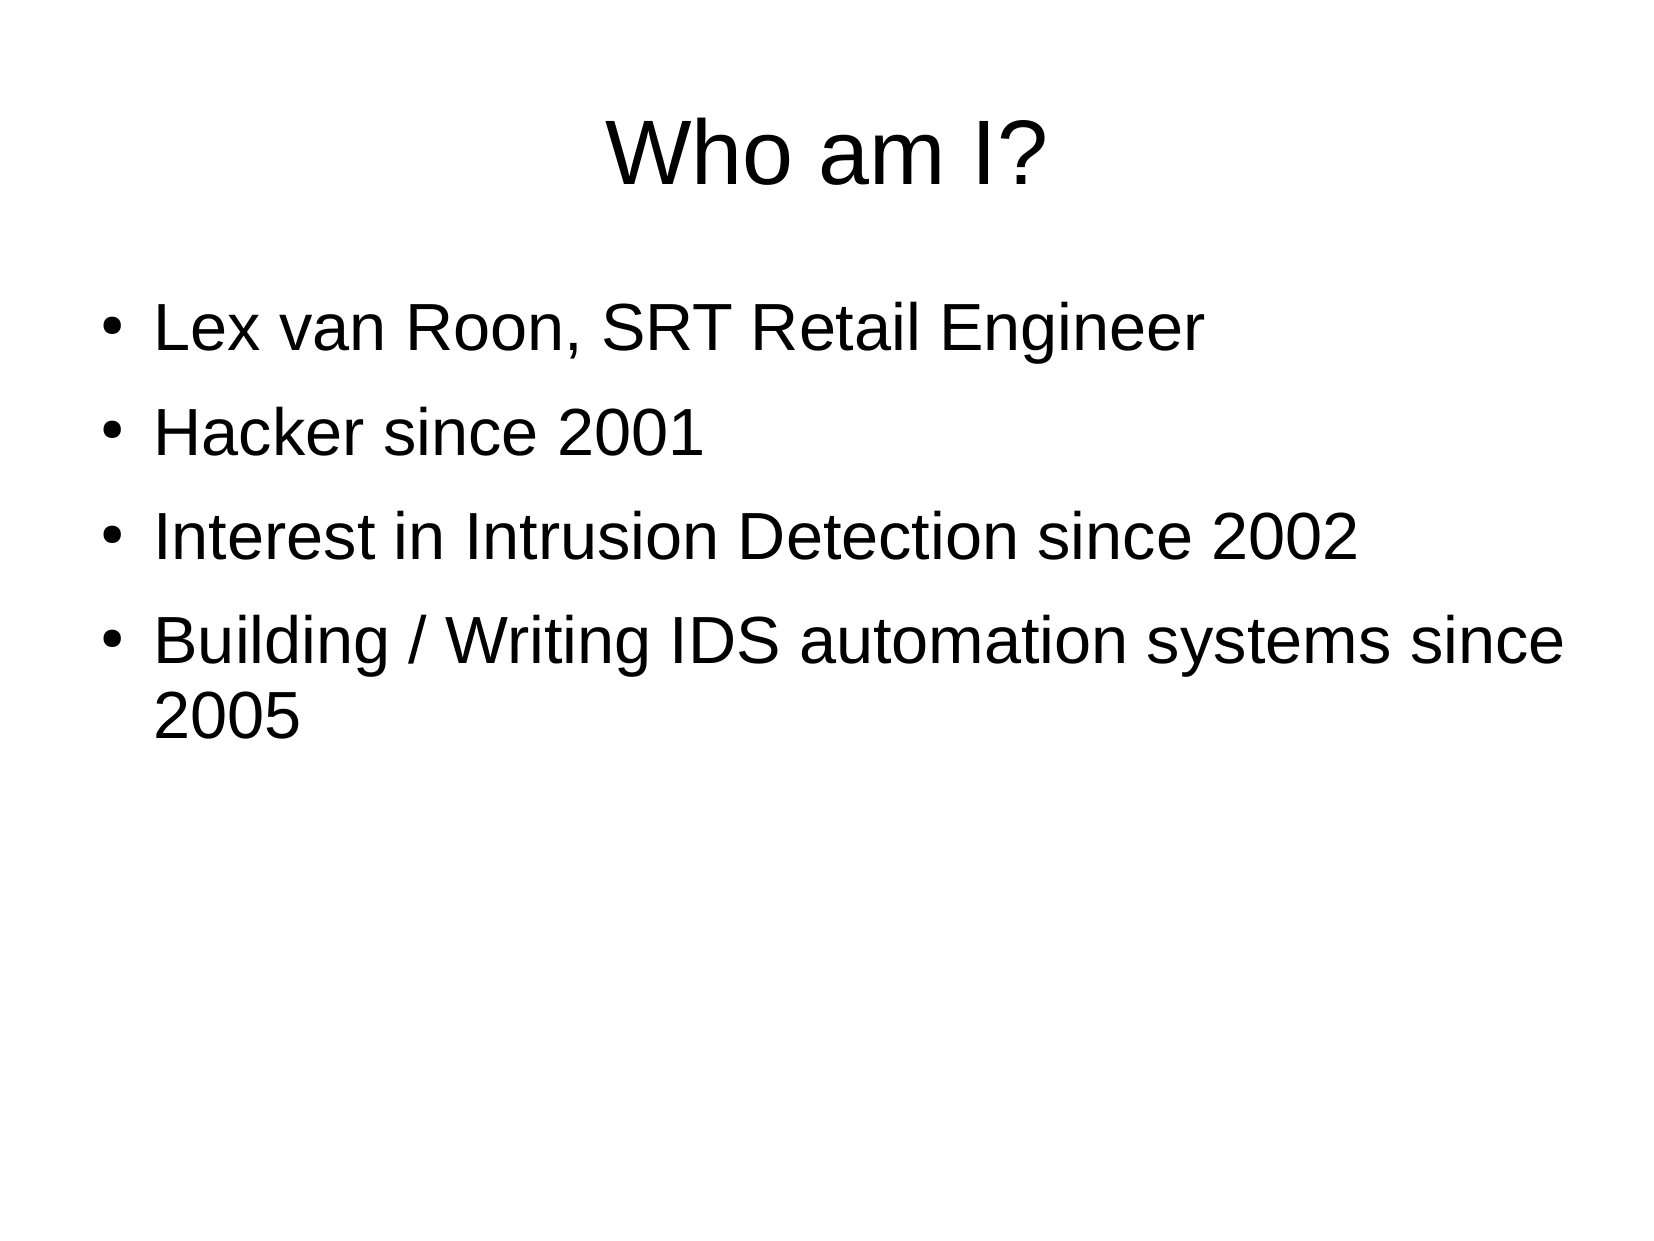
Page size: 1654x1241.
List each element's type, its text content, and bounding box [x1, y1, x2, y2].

title Who am I? [82, 49, 1571, 257]
list Lex van Roon, SRT Retail Engineer Hacker since 2001 Interest in Intrusion Detection since 2002 Building / Writing IDS automation systems since 2005 [82, 290, 1571, 1010]
